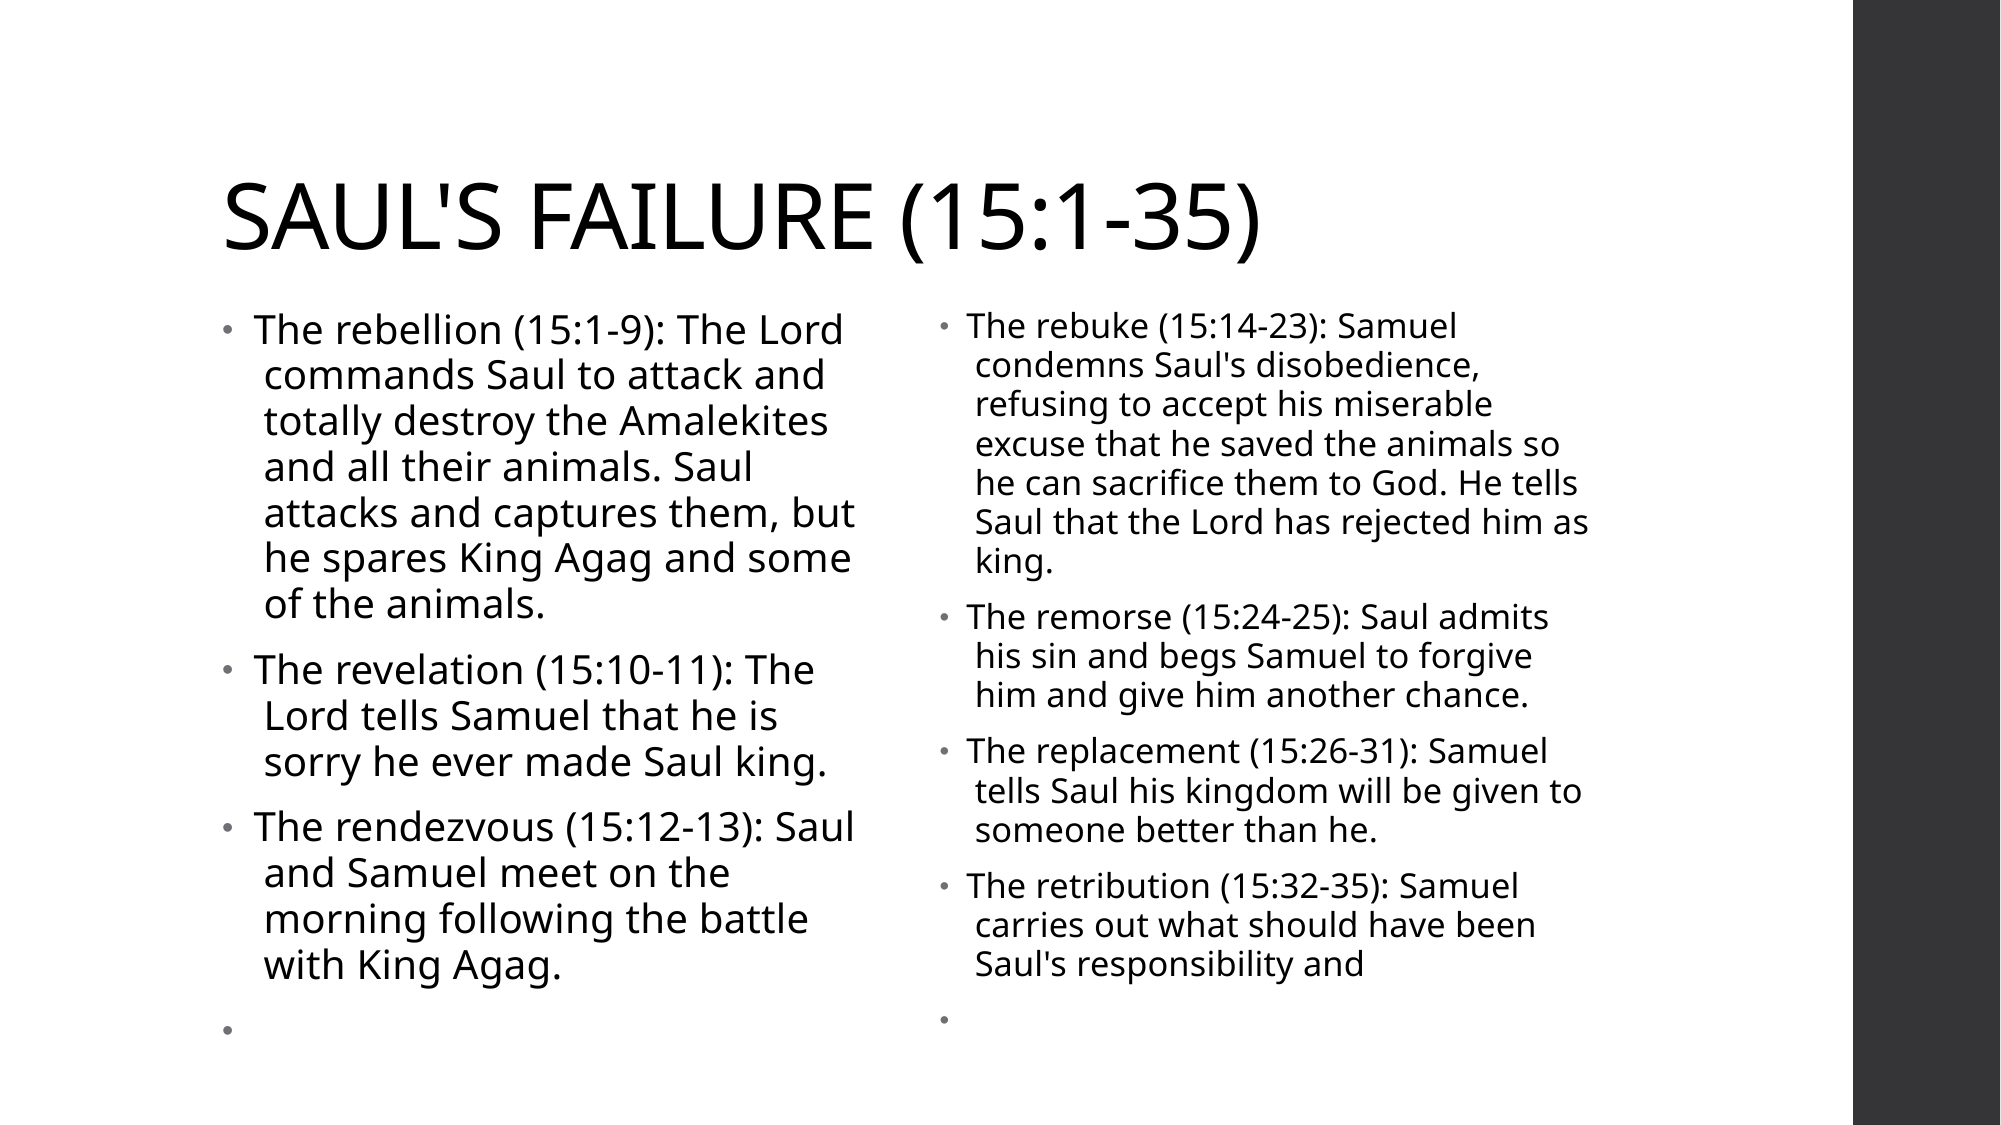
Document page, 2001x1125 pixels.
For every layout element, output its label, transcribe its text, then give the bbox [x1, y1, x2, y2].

list The rebuke (15:14-23): Samuel condemns Saul's disobedience, refusing to accept his miserable excuse that he saved the animals so he can sacrifice them to God. He tells Saul that the Lord has rejected him as king. The remorse (15:24-25): Saul admits his sin and begs Samuel to forgive him and give him another chance. The replacement (15:26-31): Samuel tells Saul his kingdom will be given to someone better than he. The retribution (15:32-35): Samuel carries out what should have been Saul's responsibility and [924, 299, 1617, 1014]
list The rebellion (15:1-9): The Lord commands Saul to attack and totally destroy the Amalekites and all their animals. Saul attacks and captures them, but he spares King Agag and some of the animals. The revelation (15:10-11): The Lord tells Samuel that he is sorry he ever made Saul king. The rendezvous (15:12-13): Saul and Samuel meet on the morning following the battle with King Agag. [207, 299, 900, 1014]
title SAUL'S FAILURE (15:1-35) [206, 60, 1797, 278]
